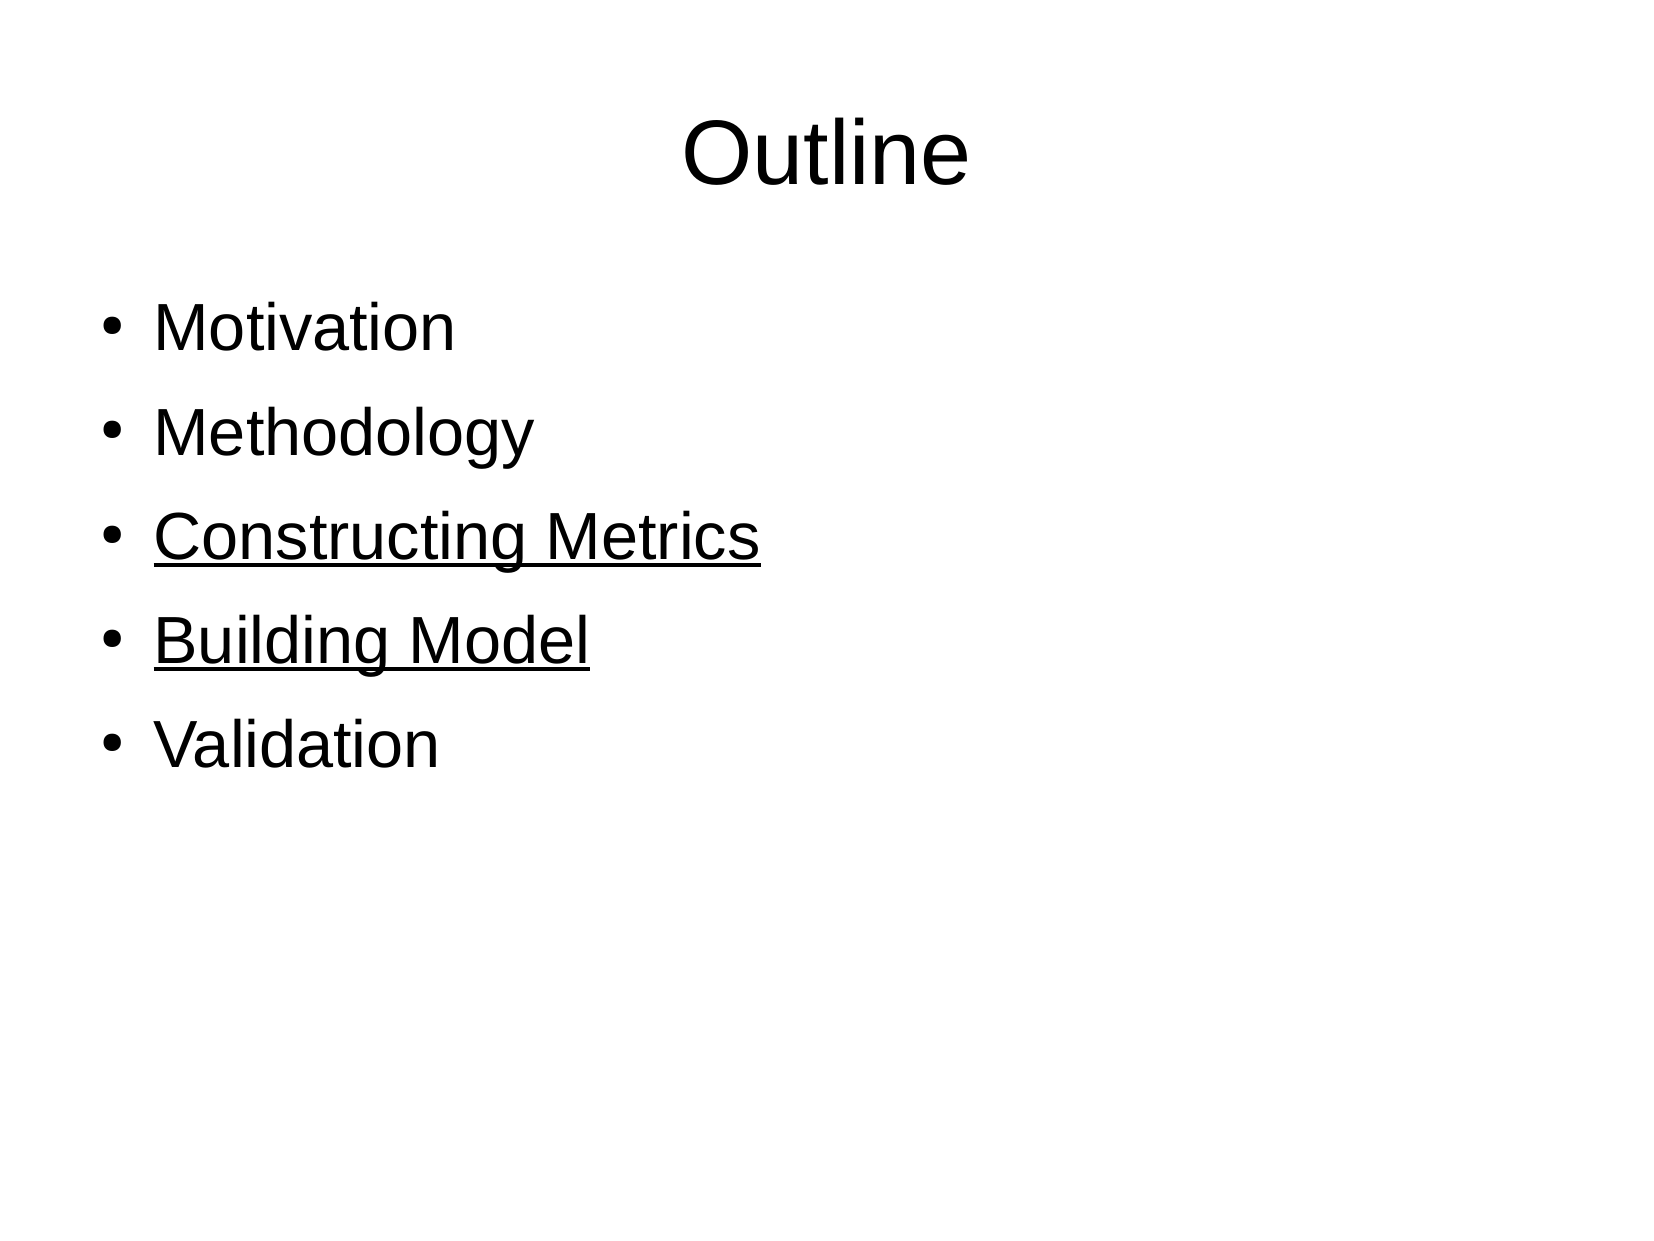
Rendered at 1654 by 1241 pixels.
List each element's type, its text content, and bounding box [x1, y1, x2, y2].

title Outline [82, 49, 1571, 257]
list Motivation Methodology Constructing Metrics Building Model Validation [82, 290, 1538, 1010]
